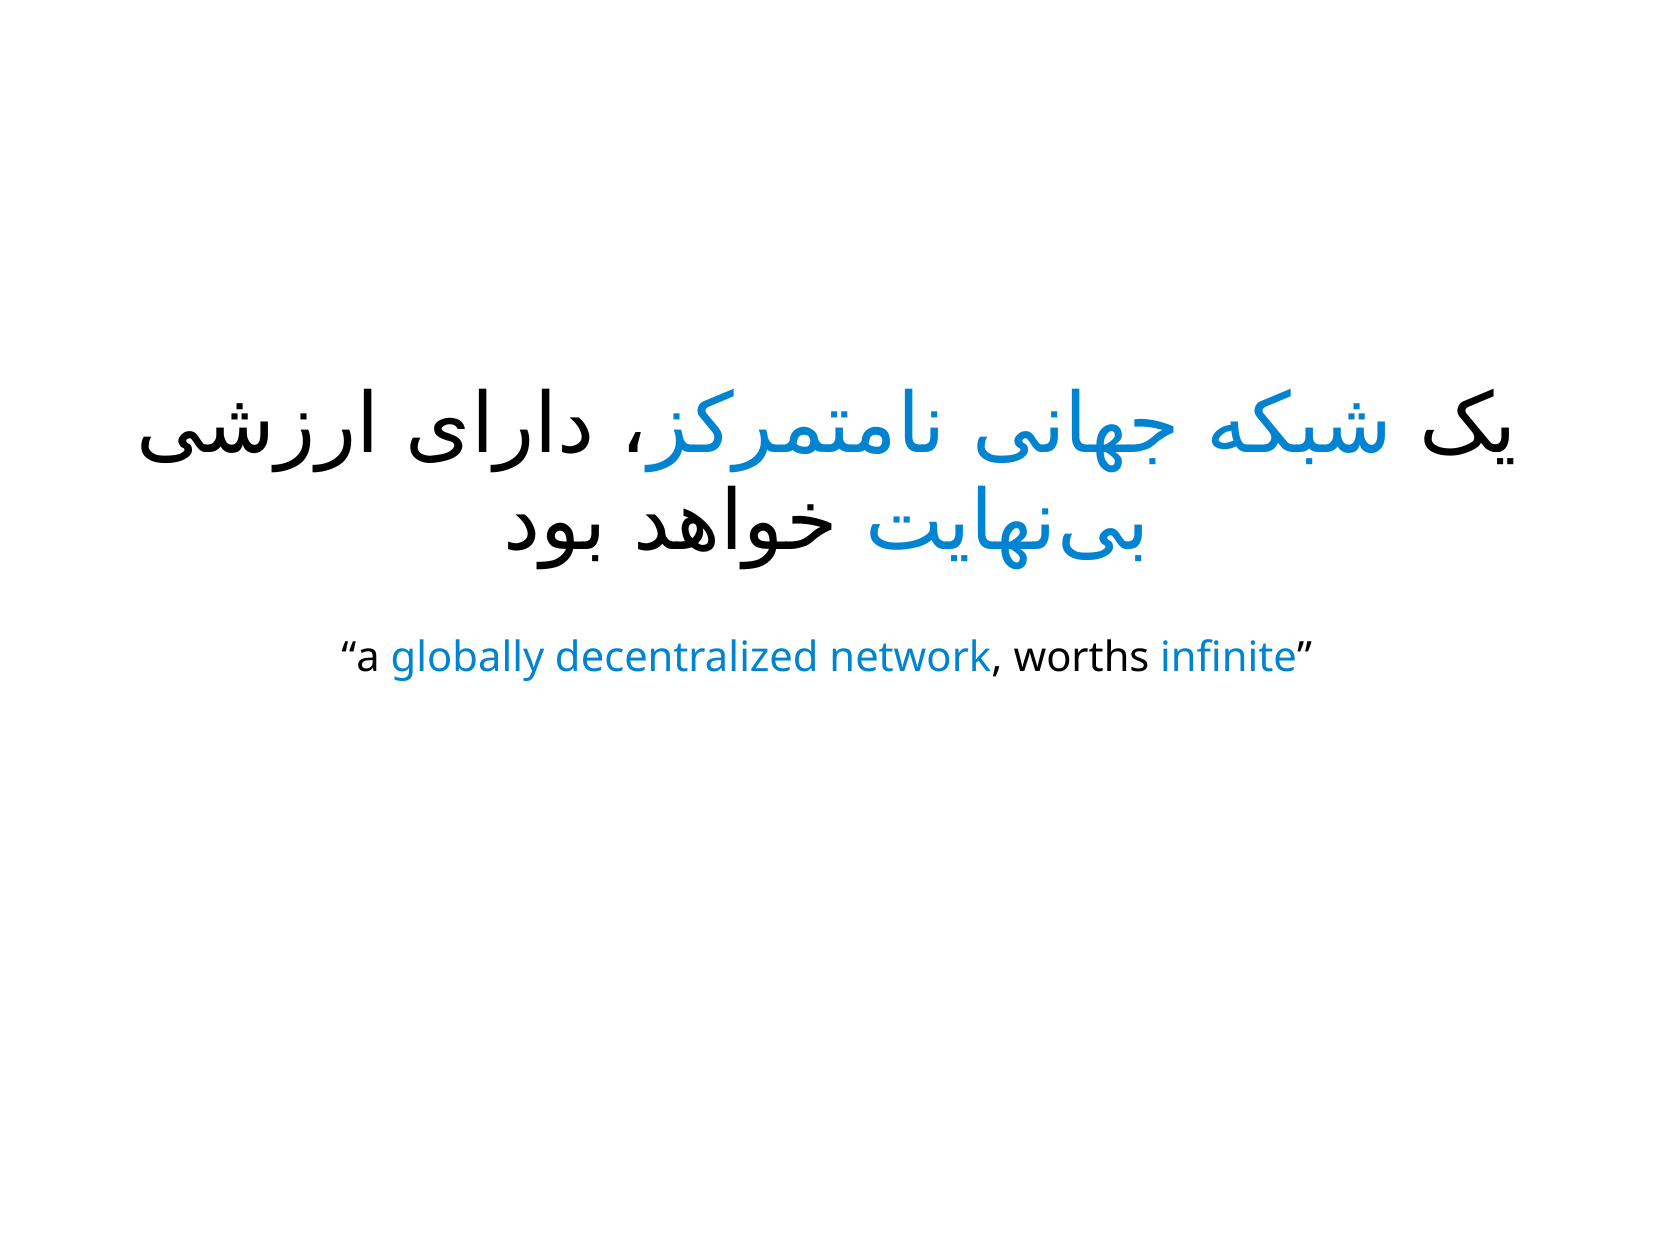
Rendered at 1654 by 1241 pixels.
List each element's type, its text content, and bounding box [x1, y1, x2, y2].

subtitle یک شبکه جهانی نامتمرکز، دارای ارزشی بی‌نهایت خواهد بود “a globally decentralized network, worths infinite” [82, 49, 1571, 1010]
